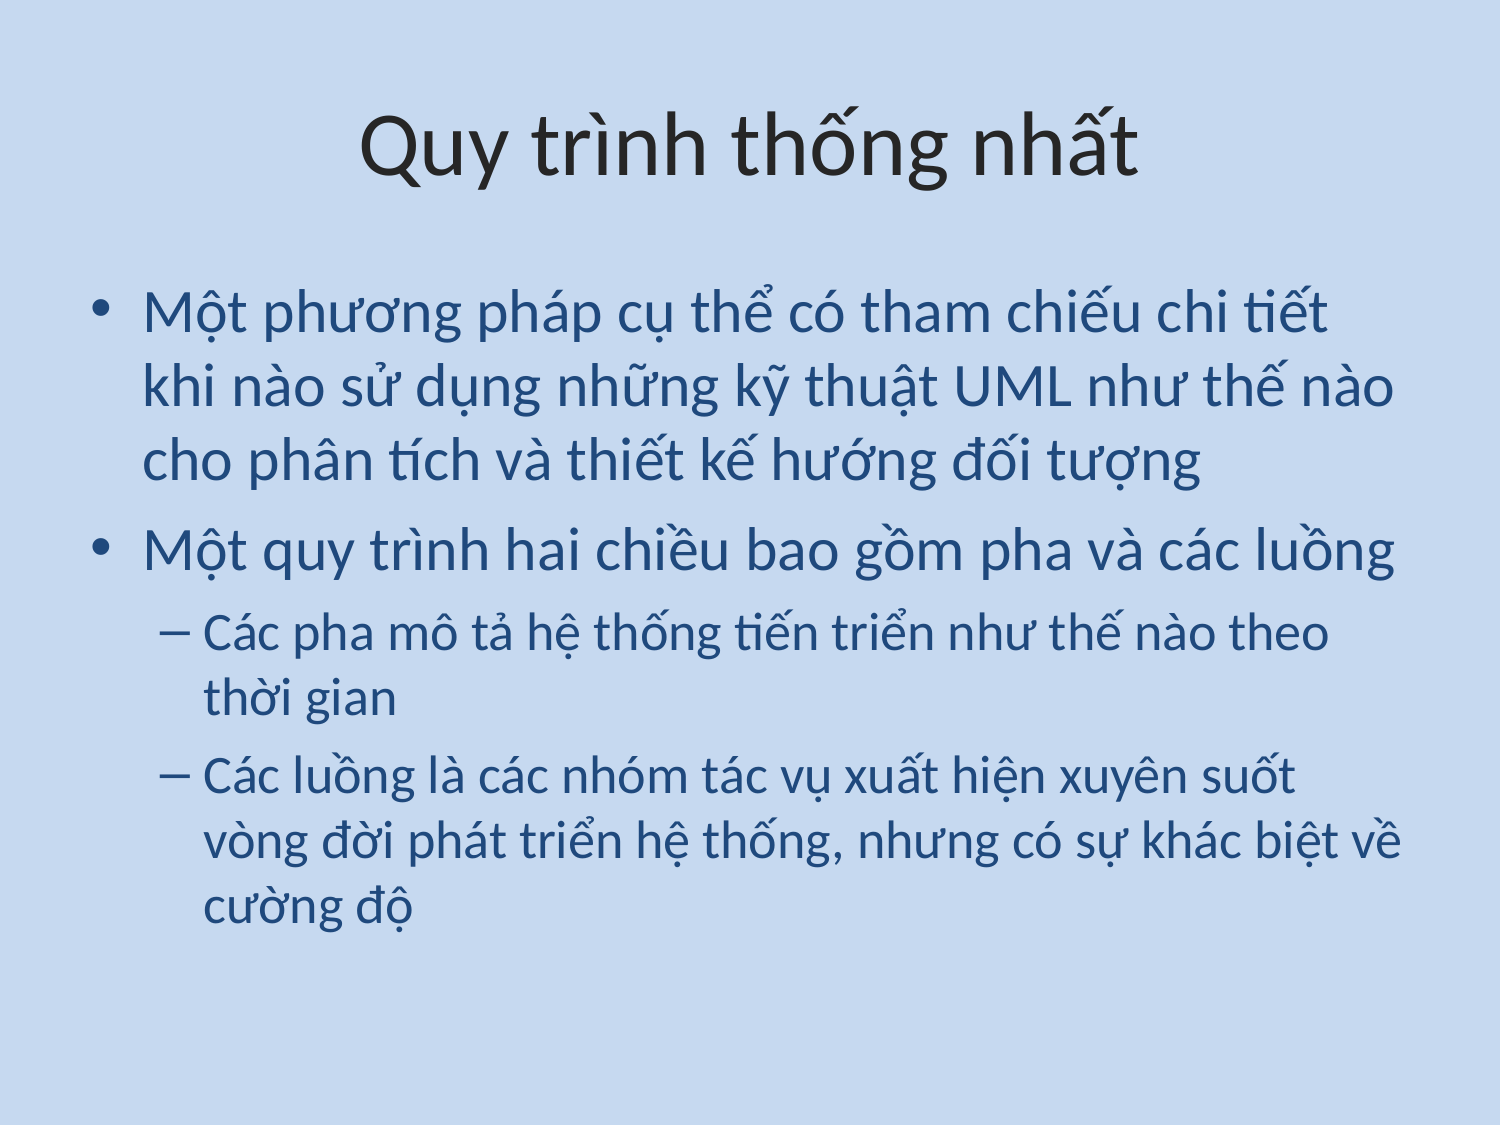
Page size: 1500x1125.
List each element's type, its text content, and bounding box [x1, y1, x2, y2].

list Một phương pháp cụ thể có tham chiếu chi tiết khi nào sử dụng những kỹ thuật UML như thế nào cho phân tích và thiết kế hướng đối tượng Một quy trình hai chiều bao gồm pha và các luồng Các pha mô tả hệ thống tiến triển như thế nào theo thời gian Các luồng là các nhóm tác vụ xuất hiện xuyên suốt vòng đời phát triển hệ thống, nhưng có sự khác biệt về cường độ [75, 262, 1426, 1005]
title Quy trình thống nhất [75, 45, 1426, 233]
